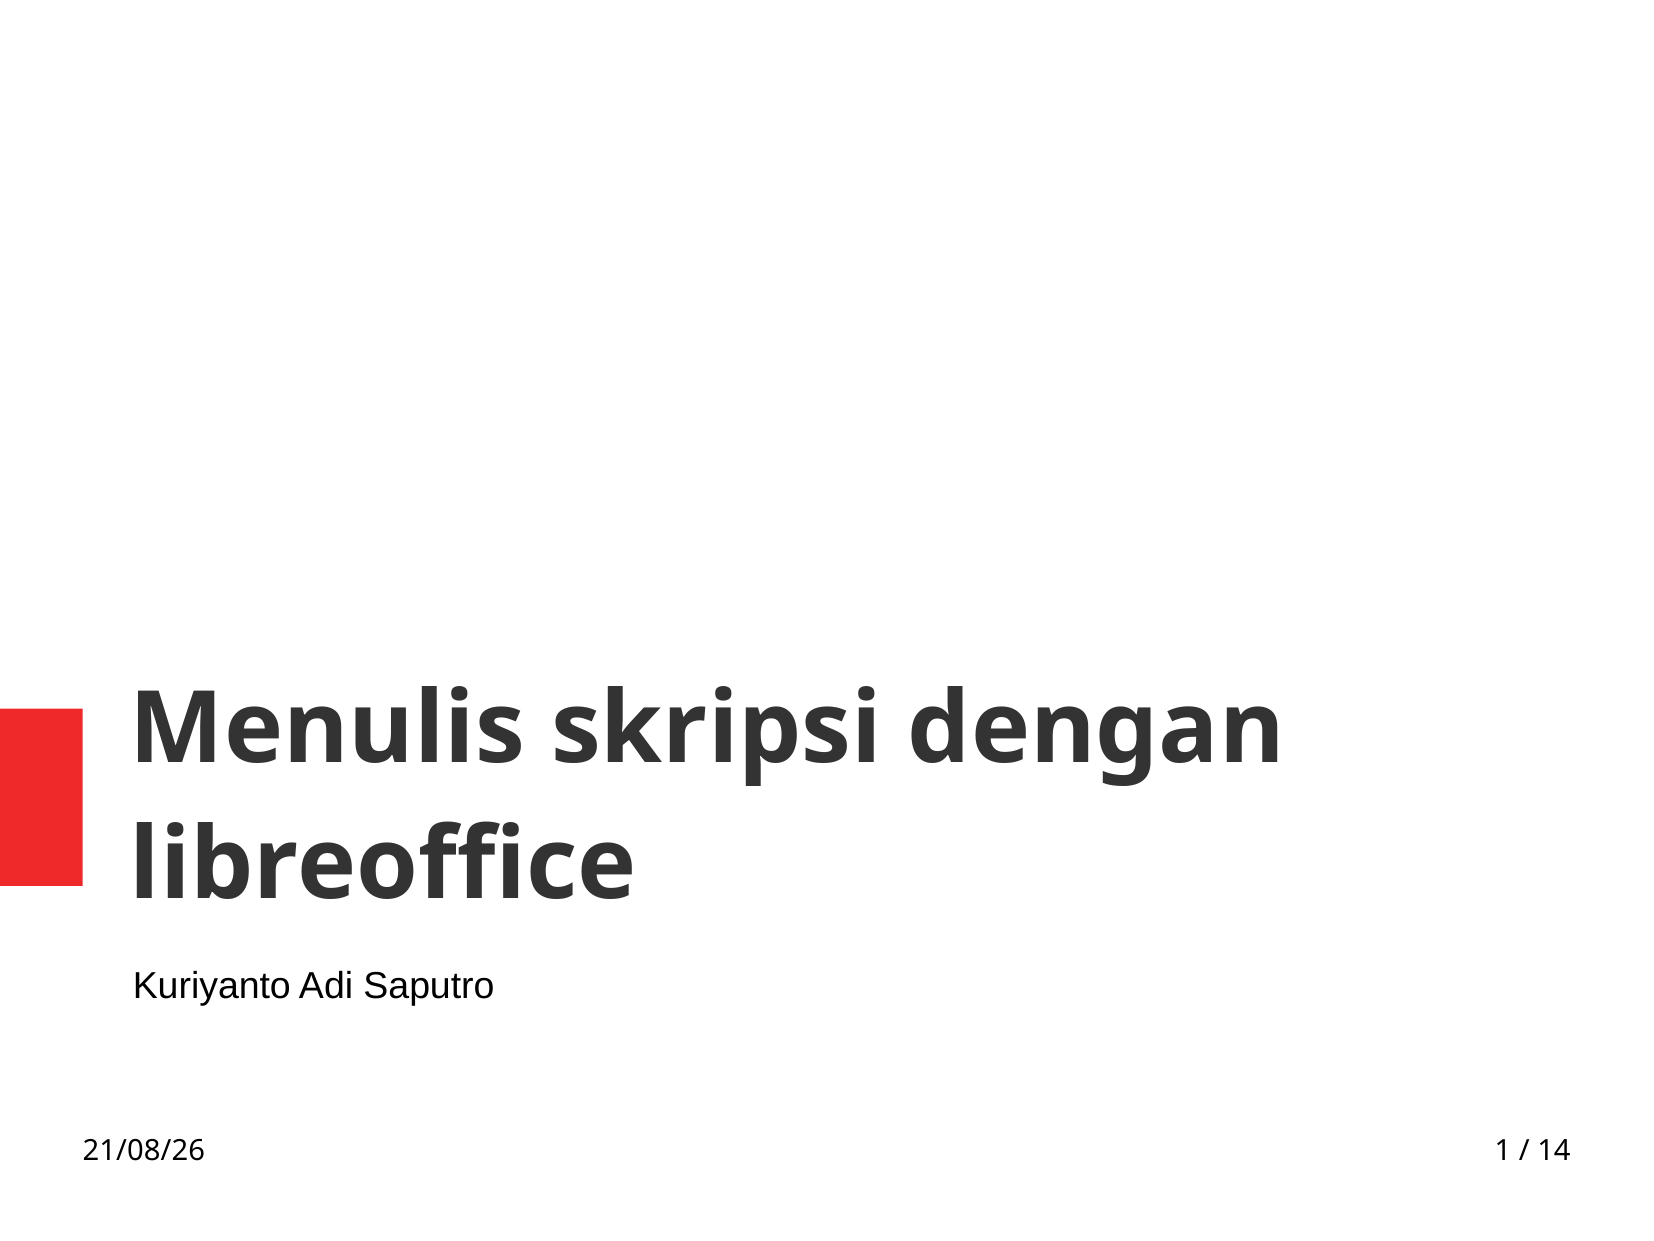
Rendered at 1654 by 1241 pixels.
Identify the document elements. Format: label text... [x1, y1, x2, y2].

text_box Kuriyanto Adi Saputro [118, 956, 1264, 1014]
title Menulis skripsi dengan libreoffice [129, 673, 1536, 910]
